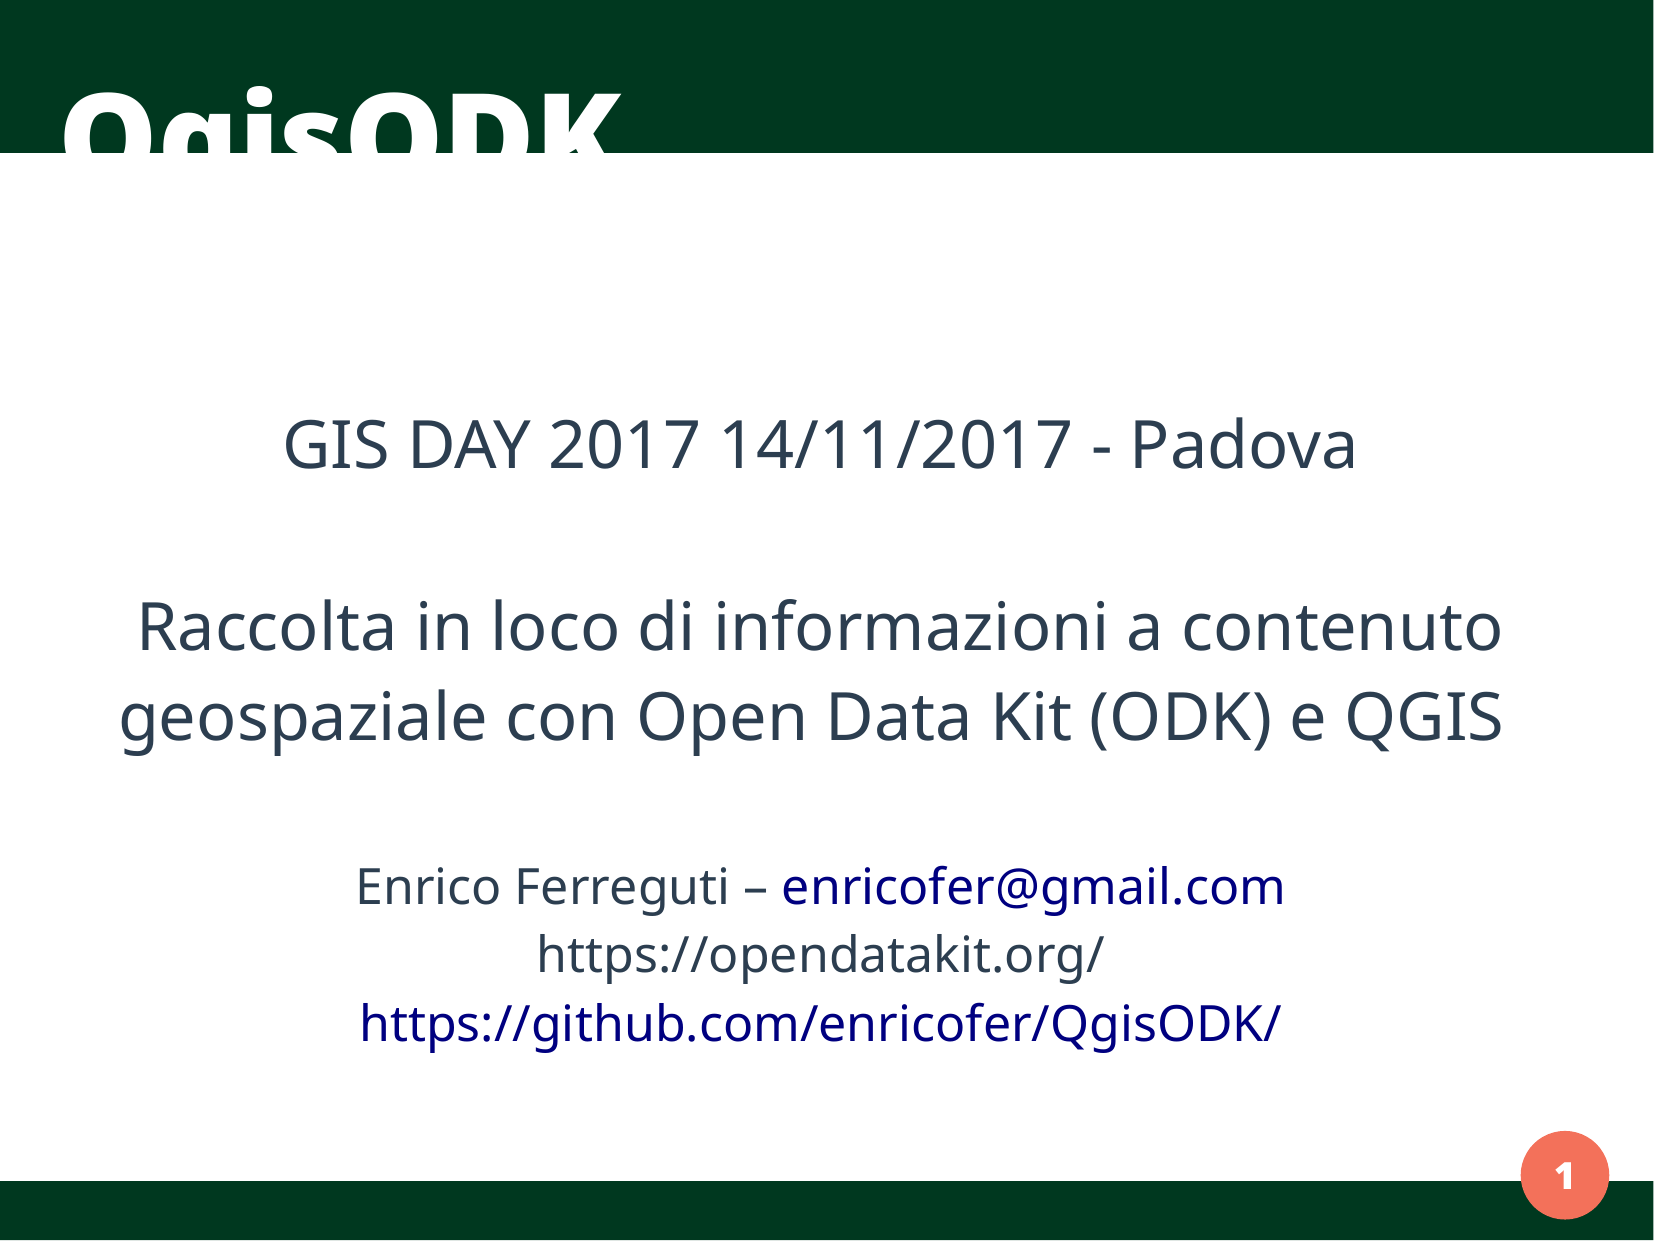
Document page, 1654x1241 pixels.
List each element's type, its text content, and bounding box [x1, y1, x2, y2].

subtitle GIS DAY 2017 14/11/2017 - Padova Raccolta in loco di informazioni a contenuto geospaziale con Open Data Kit (ODK) e QGIS Enrico Ferreguti – enricofer@gmail.com https://opendatakit.org/ https://github.com/enricofer/QgisODK/ [118, 318, 1524, 1134]
title QgisODK [59, 49, 1595, 207]
